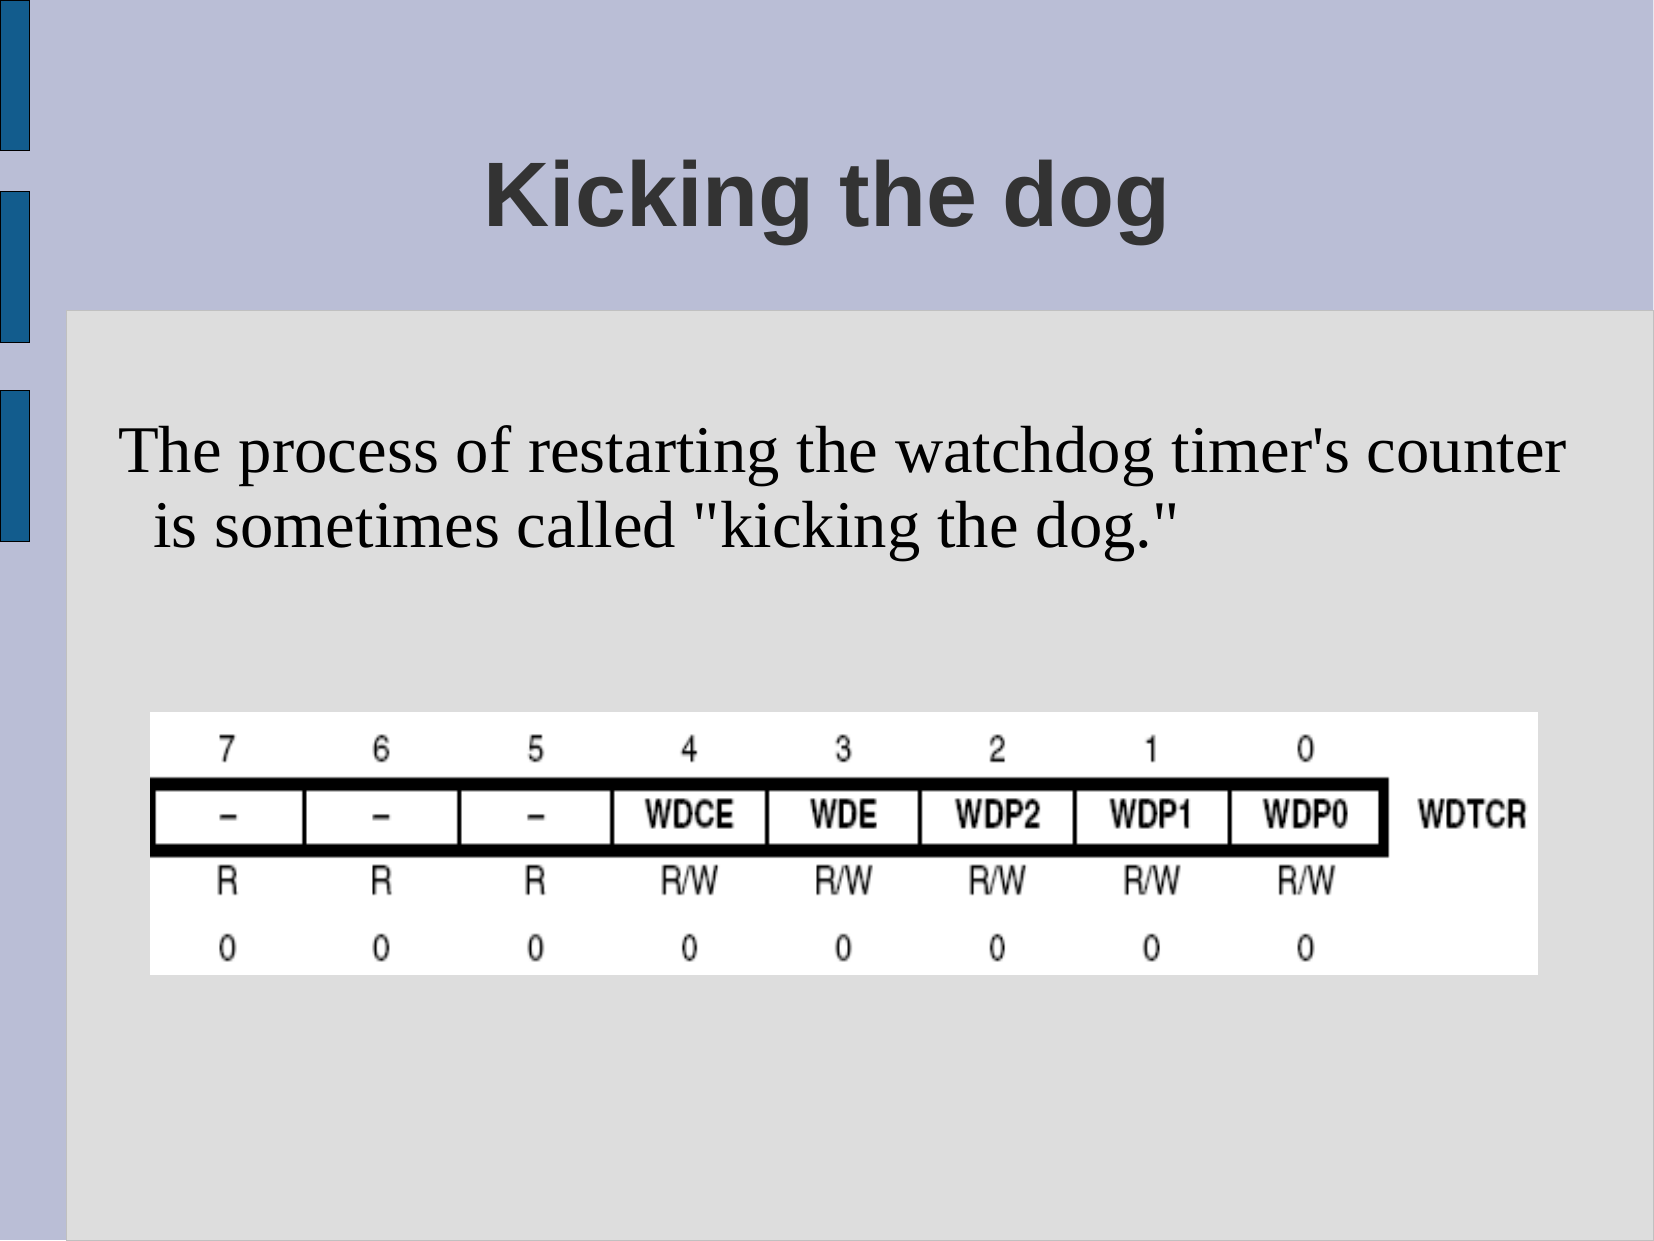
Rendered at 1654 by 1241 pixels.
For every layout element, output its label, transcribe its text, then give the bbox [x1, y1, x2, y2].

picture [150, 712, 1538, 976]
title Kicking the dog [121, 91, 1534, 262]
subtitle The process of restarting the watchdog timer's counter is sometimes called "kicking the dog." [82, 262, 1571, 713]
